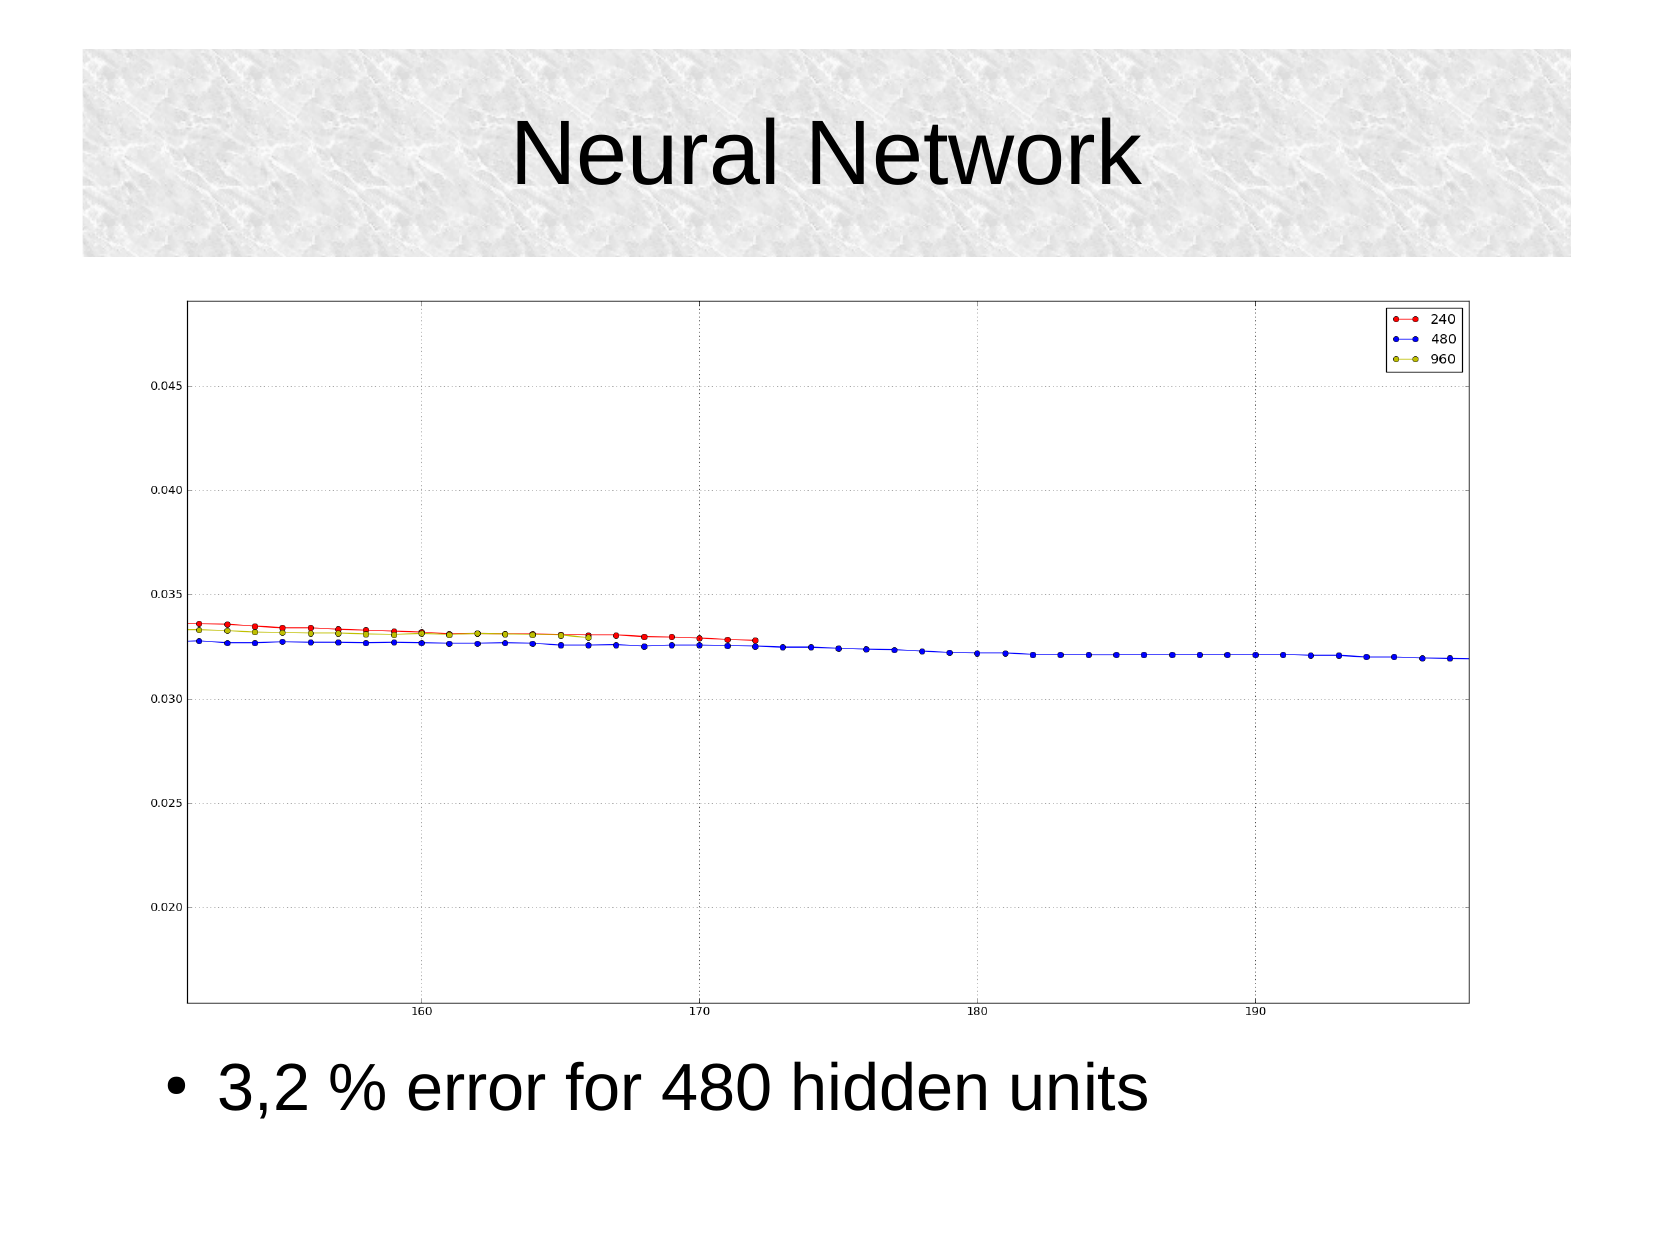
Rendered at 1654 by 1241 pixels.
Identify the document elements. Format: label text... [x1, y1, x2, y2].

picture [0, 213, 1634, 1090]
title Neural Network [82, 49, 1571, 257]
list 3,2 % error for 480 hidden units [146, 1050, 1636, 1215]
